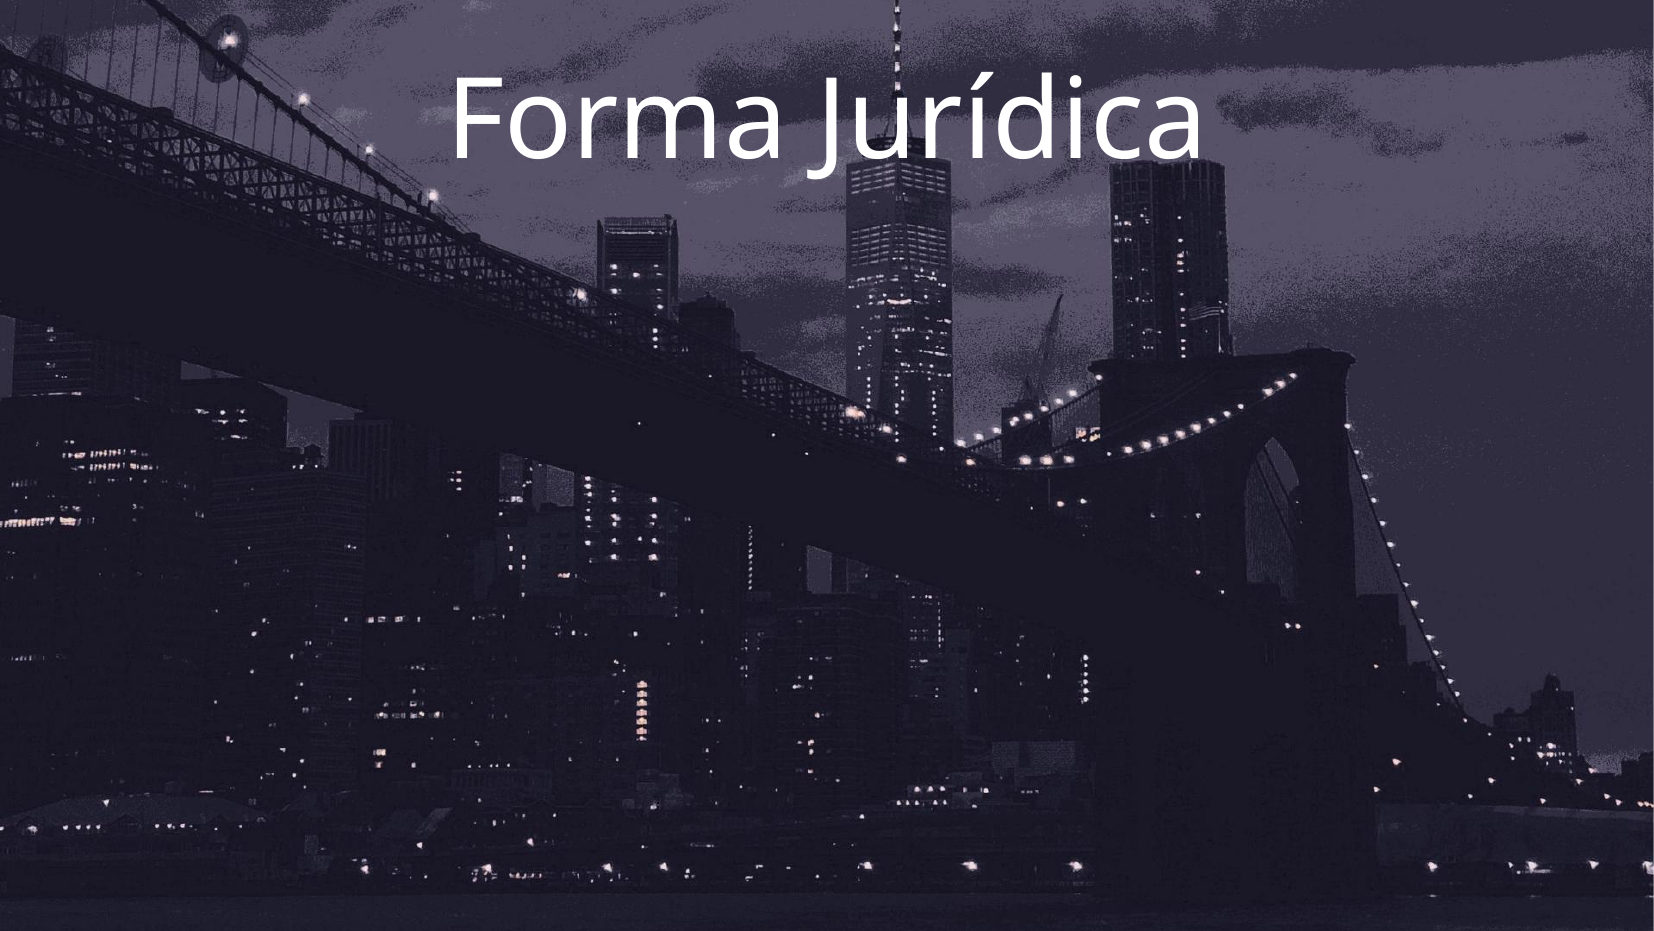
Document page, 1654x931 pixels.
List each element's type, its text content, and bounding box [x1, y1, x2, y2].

picture [0, 0, 1654, 931]
title Forma Jurídica [82, 37, 1571, 193]
